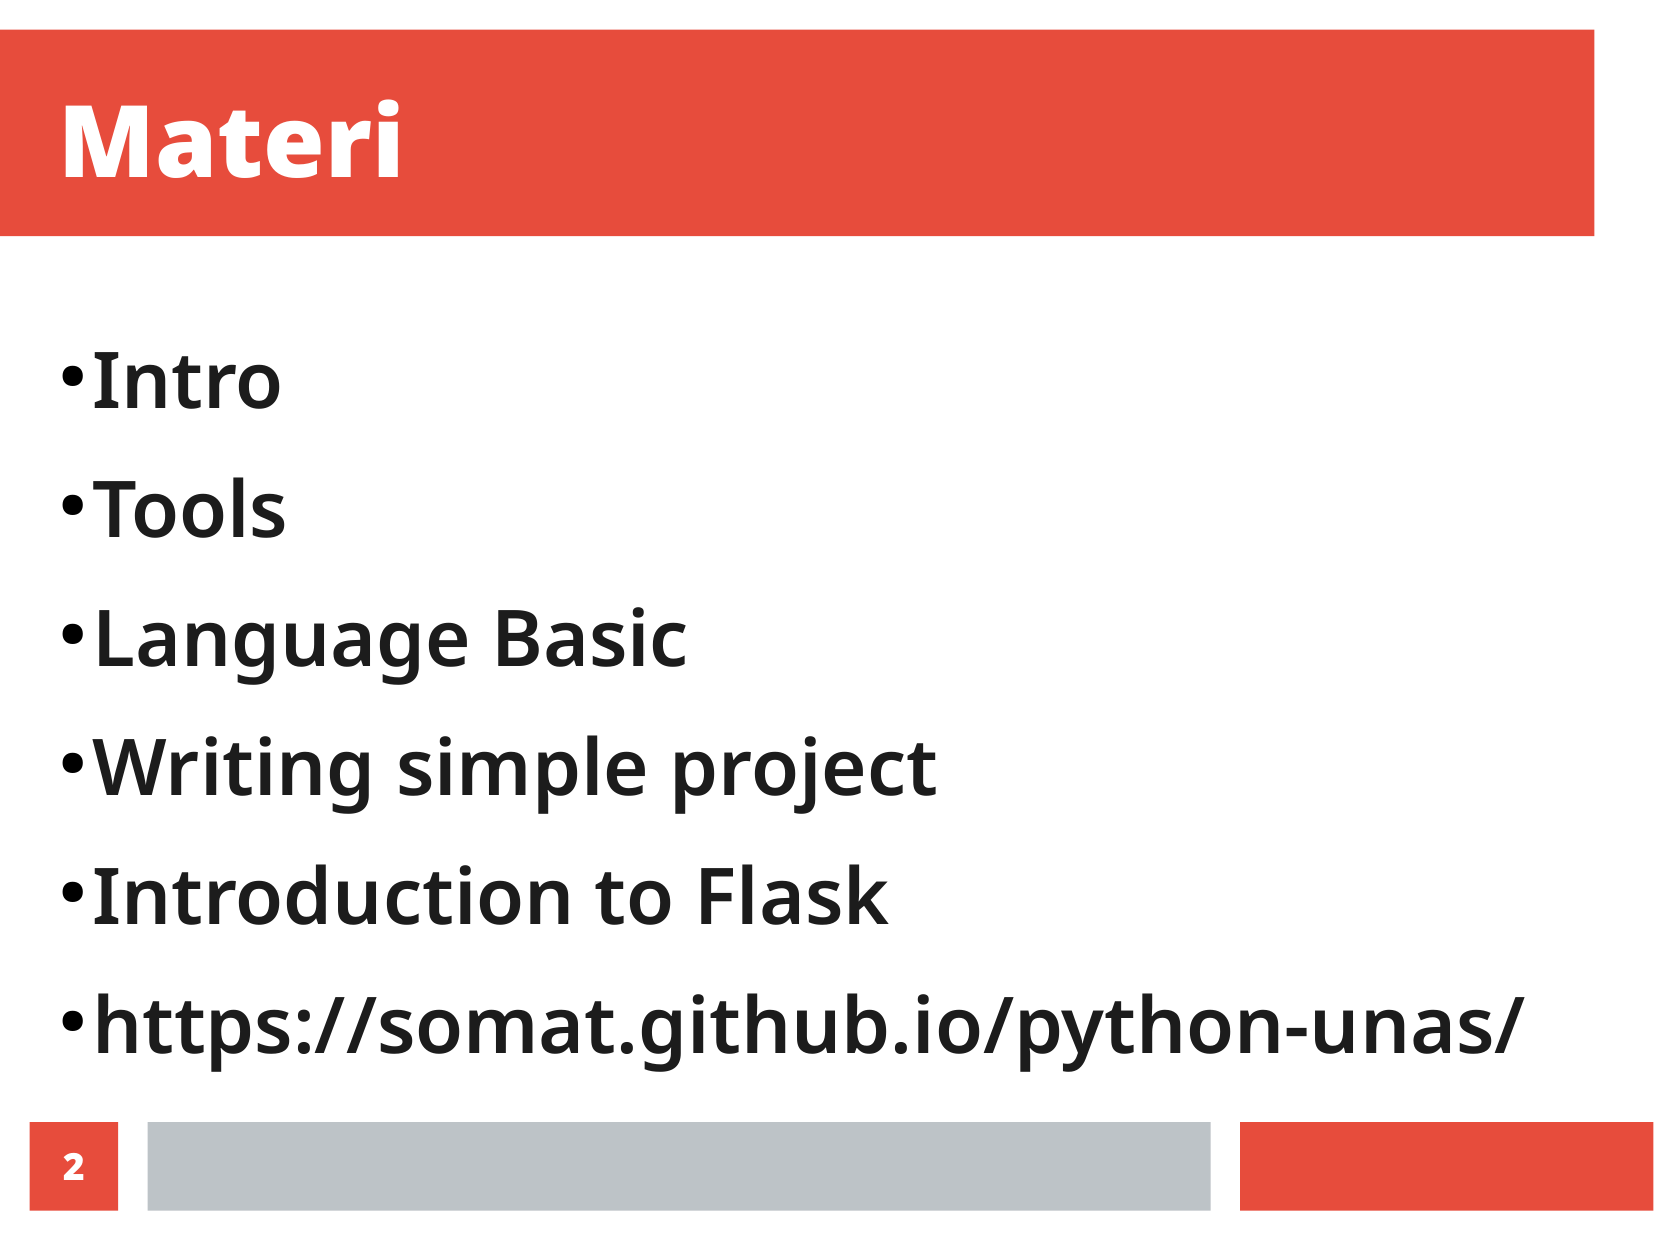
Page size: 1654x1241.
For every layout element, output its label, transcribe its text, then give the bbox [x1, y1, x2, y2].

title Materi [59, 59, 1595, 207]
list Intro Tools Language Basic Writing simple project Introduction to Flask https://somat.github.io/python-unas/ [59, 324, 1565, 1093]
